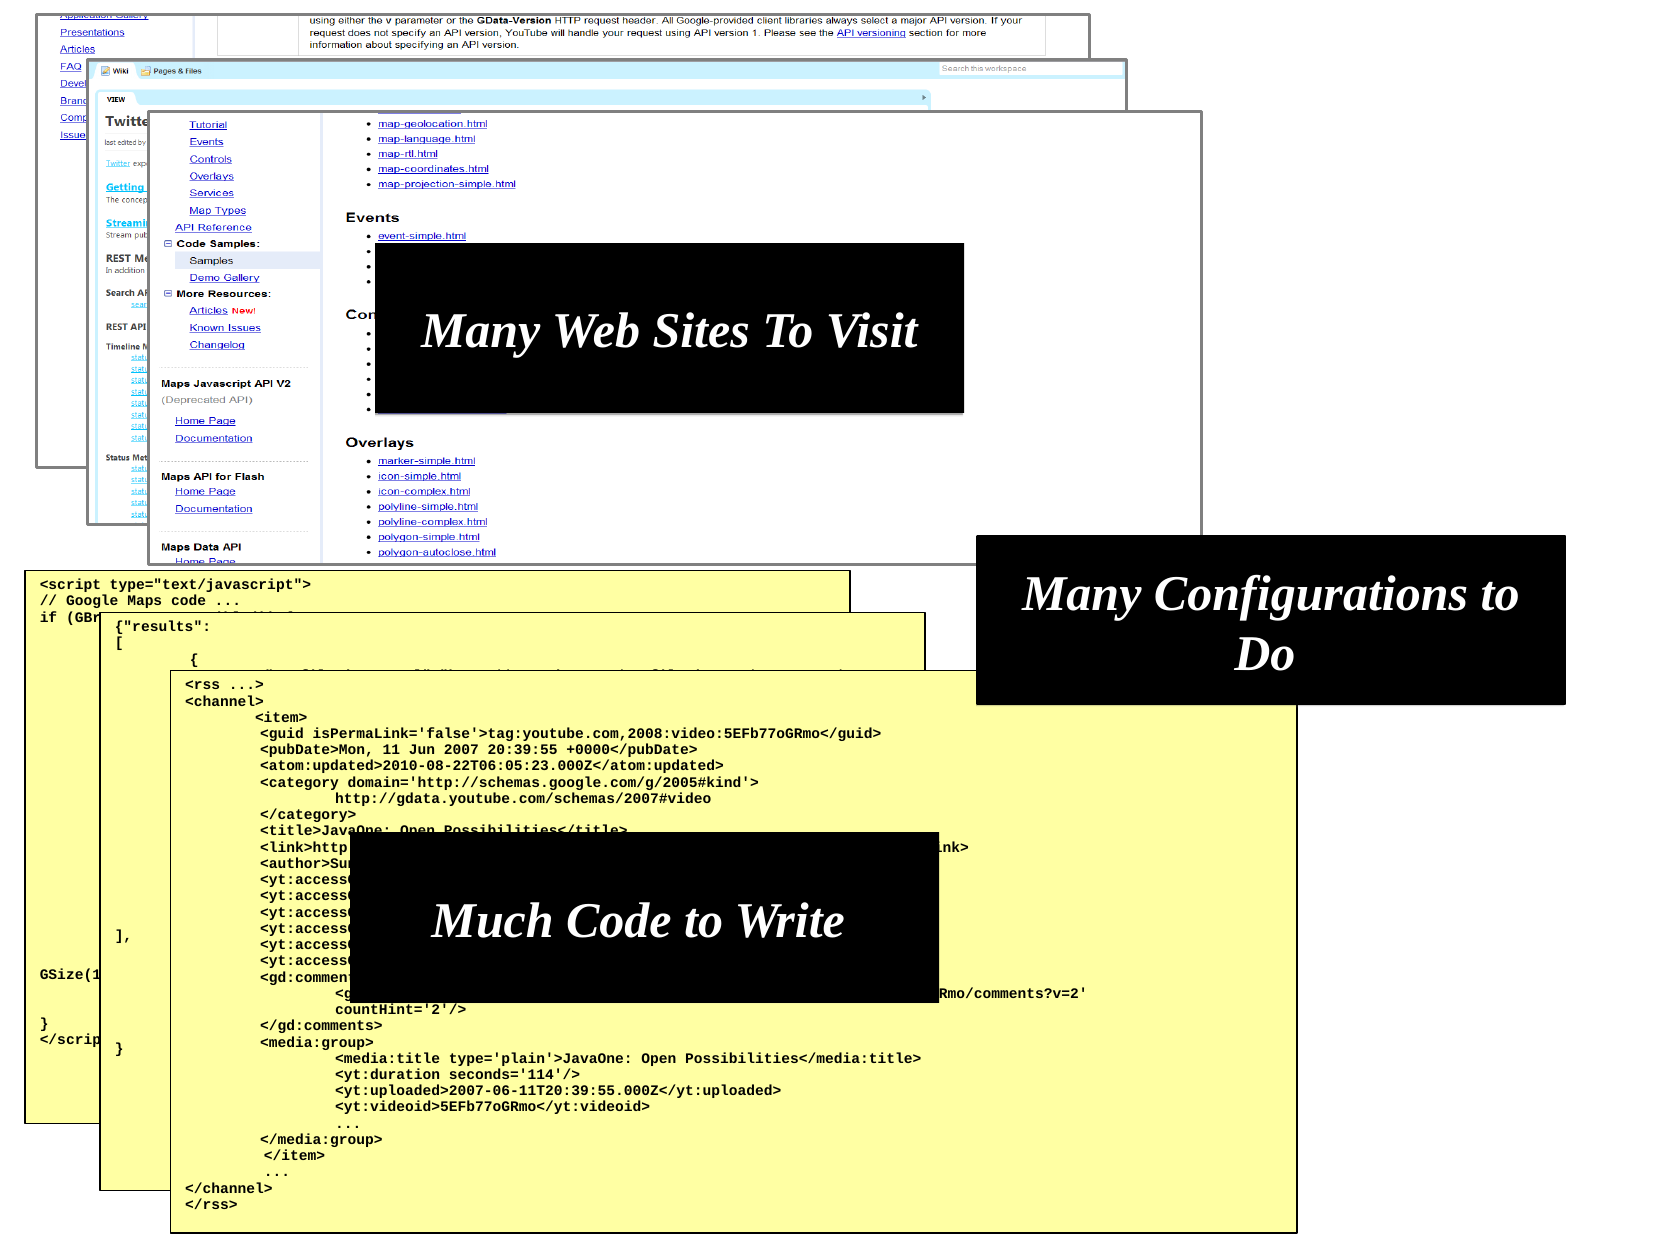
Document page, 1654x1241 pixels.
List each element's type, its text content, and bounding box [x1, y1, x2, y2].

title Many Web Sites To Visit [375, 243, 965, 413]
picture [150, 112, 1201, 563]
text_box <rss ...> <channel> <item> <guid isPermaLink='false'>tag:youtube.com,2008:video:5EFb77oGRmo</guid> <pubDate>Mon, 11 Jun 2007 20:39:55 +0000</pubDate> <atom:updated>2010-08-22T06:05:23.000Z</atom:updated> <category domain='http://schemas.google.com/g/2005#kind'> http://gdata.youtube.com/schemas/2007#video </category> <title>JavaOne: Open Possibilities</title> <link>http://www.youtube.com/watch?v=5EFb77oGRmo&amp;feature=youtube_gdata</link> <author>SunMicrosystemsInc</author> <yt:accessControl action='comment' permission='moderated'/> <yt:accessControl action='videoRespond' permission='moderated'/> <yt:accessControl action='rate' permission='allowed'/> <yt:accessControl action='embed' permission='allowed'/> <yt:accessControl action='syndicate' permission='allowed'/> <yt:accessControl action='commentVote' permission='allowed'/> <gd:comments> <gd:feedLink href='http://gdata.youtube.com/feeds/api/videos/5EFb77oGRmo/comments?v=2' countHint='2'/> </gd:comments> <media:group> <media:title type='plain'>JavaOne: Open Possibilities</media:title> <yt:duration seconds='114'/> <yt:uploaded>2007-06-11T20:39:55.000Z</yt:uploaded> <yt:videoid>5EFb77oGRmo</yt:videoid> ... </media:group> </item> ... </channel> </rss> [170, 670, 1297, 1233]
text_box Many Configurations to Do [976, 535, 1566, 705]
text_box Much Code to Write [350, 832, 940, 1003]
picture [88, 61, 1126, 523]
picture [37, 15, 1088, 466]
text_box {"results": [ { "profile_image_url":"http://a1.twimg.com/profile_images/598447517/ twitterProfilePhoto_normal.jpg", "created_at":"Mon, 23 Aug 2010 22:33:30 +0000", "from_user":"jamesfarrar", "metadata":{"result_type":"recent"}, "to_user_id":null, "text":"RT @oracleopenworld: Larry Ellison to Join EVP Thomas Kurian in JavaOne Keynote to Discuss Future of Java http://bit.ly/ausg7I #javaone10", "id":21948746363, "from_user_id":23963, "geo":null, "iso_language_code":"en", "source":"&lt;a href=&quot;http://www.tweetdeck.com&quot; rel=&quot;nofollow&quot;&gt;TweetDeck&lt;/a&gt;" } ], "max_id":21948746363, "since_id":0, "refresh_url":"?since_id=21948746363&q=javaone", "next_page":"?page=2&max_id=21948746363&rpp=1&q=javaone", "results_per_page":1,"page":1, "completed_in":0.016396,"query":"javaone" } [99, 612, 925, 1191]
text_box <script type="text/javascript"> // Google Maps code ... if (GBrowserIsCompatible()) { var address = "NY, USA"; var map = new GMap2(document.getElementById("map")); map.setCenter(new GLatLng(24, 15), 13); var geocoder = new GClientGeocoder(); geocoder.getLatLng(address, function(location) { if (!location) { alert(location + " not found"); } else { map.setCenter(location, 13); marker.openInfoWindow(address); map.addOverlay(marker); } } ); //add the map control. var mapControlPosition = new GControlPosition(G_ANCHOR_BOTTOM_RIGHT, new GSize(10, 10)); map.addControl(new GLargeMapControl(), mapControlPosition); } </script> [24, 570, 850, 1124]
